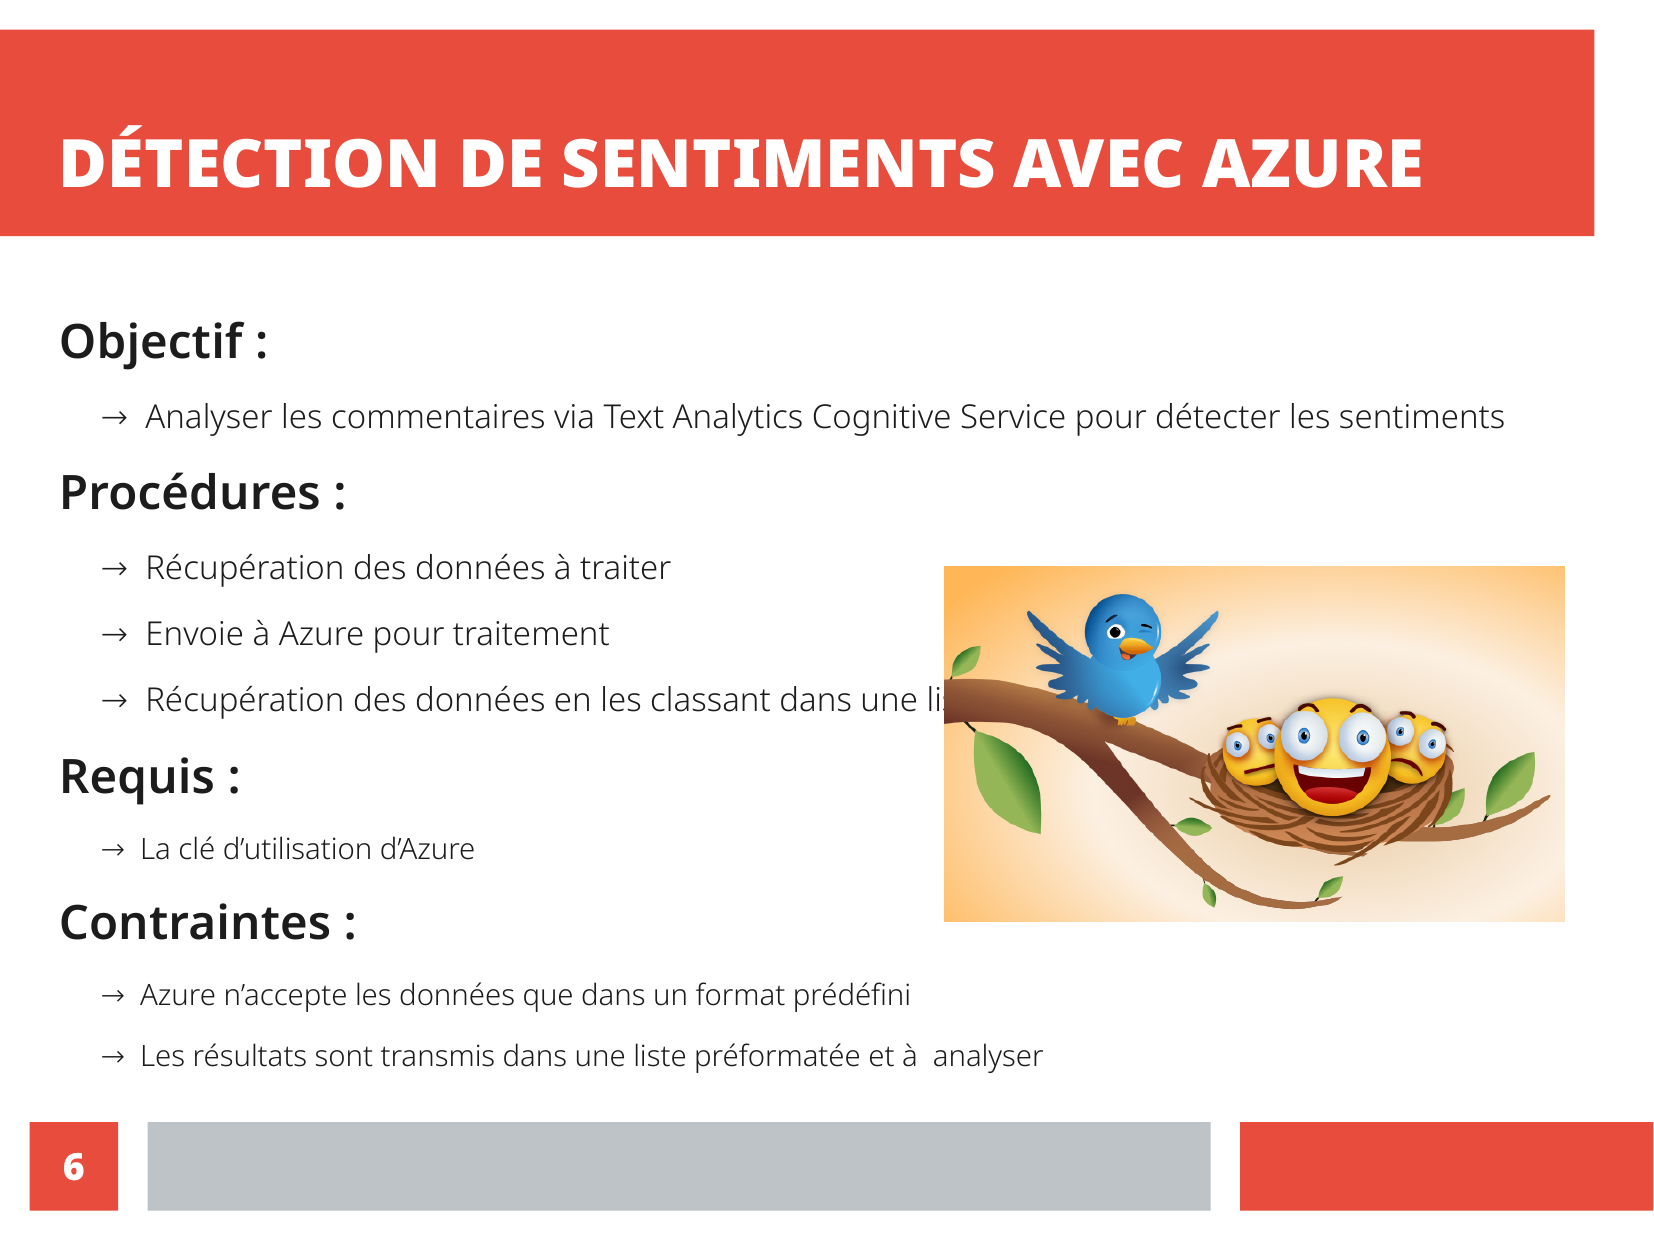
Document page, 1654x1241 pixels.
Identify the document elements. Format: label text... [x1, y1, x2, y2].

title DÉTECTION DE SENTIMENTS AVEC AZURE [59, 59, 1595, 207]
list Objectif : → Analyser les commentaires via Text Analytics Cognitive Service pour détecter les sentiments Procédures : → Récupération des données à traiter → Envoie à Azure pour traitement → Récupération des données en les classant dans une liste Requis : → La clé d’utilisation d’Azure Contraintes : → Azure n’accepte les données que dans un format prédéfini → Les résultats sont transmis dans une liste préformatée et à analyser [59, 307, 1565, 1075]
picture [944, 566, 1565, 922]
